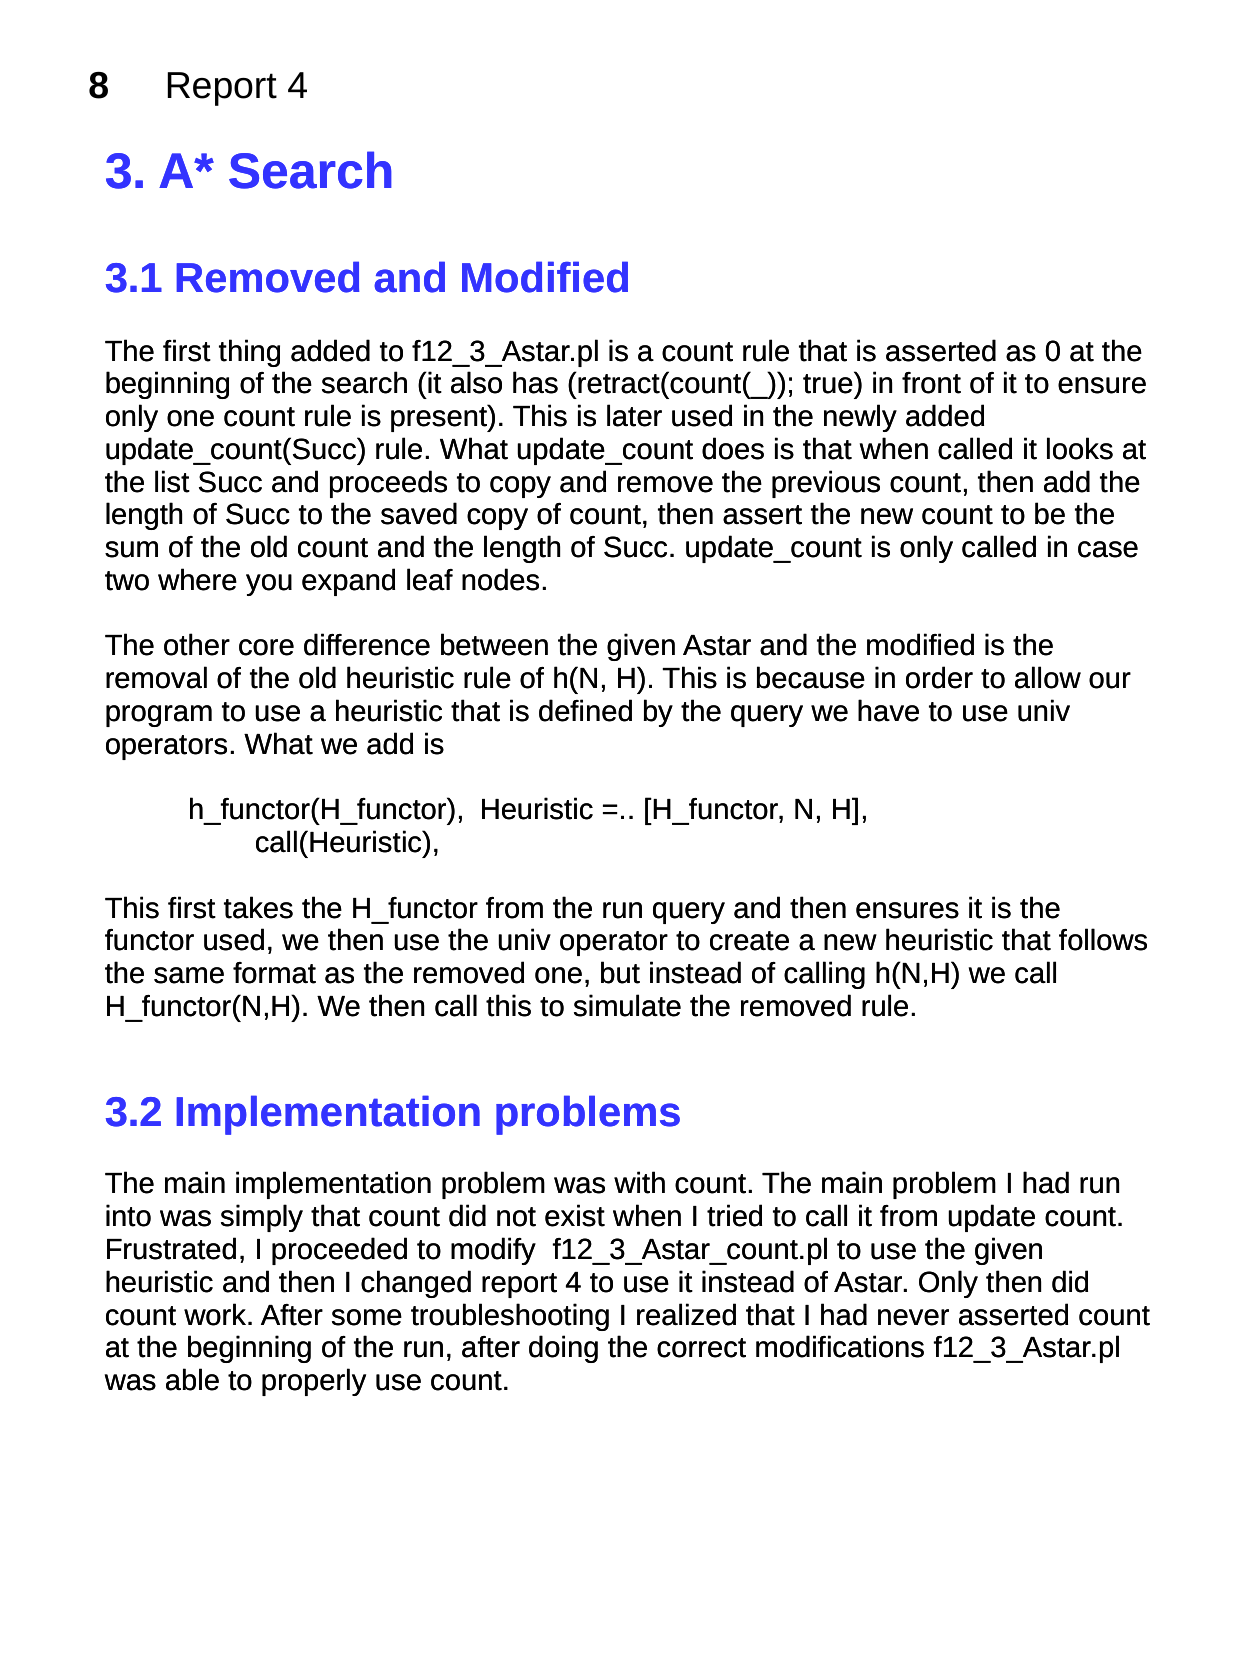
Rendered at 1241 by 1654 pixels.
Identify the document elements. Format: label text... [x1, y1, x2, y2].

text_box 3. A* Search 3.1 Removed and Modified The first thing added to f12_3_Astar.pl is a count rule that is asserted as 0 at the beginning of the search (it also has (retract(count(_)); true) in front of it to ensure only one count rule is present). This is later used in the newly added update_count(Succ) rule. What update_count does is that when called it looks at the list Succ and proceeds to copy and remove the previous count, then add the length of Succ to the saved copy of count, then assert the new count to be the sum of the old count and the length of Succ. update_count is only called in case two where you expand leaf nodes. The other core difference between the given Astar and the modified is the removal of the old heuristic rule of h(N, H). This is because in order to allow our program to use a heuristic that is defined by the query we have to use univ operators. What we add is h_functor(H_functor), Heuristic =.. [H_functor, N, H], call(Heuristic), This first takes the H_functor from the run query and then ensures it is the functor used, we then use the univ operator to create a new heuristic that follows the same format as the removed one, but instead of calling h(N,H) we call H_functor(N,H). We then call this to simulate the removed rule. 3.2 Implementation problems The main implementation problem was with count. The main problem I had run into was simply that count did not exist when I tried to call it from update count. Frustrated, I proceeded to modify f12_3_Astar_count.pl to use the given heuristic and then I changed report 4 to use it instead of Astar. Only then did count work. After some troubleshooting I realized that I had never asserted count at the beginning of the run, after doing the correct modifications f12_3_Astar.pl was able to properly use count. [90, 136, 1171, 1645]
text_box 8 Report 4 [0, 15, 421, 115]
